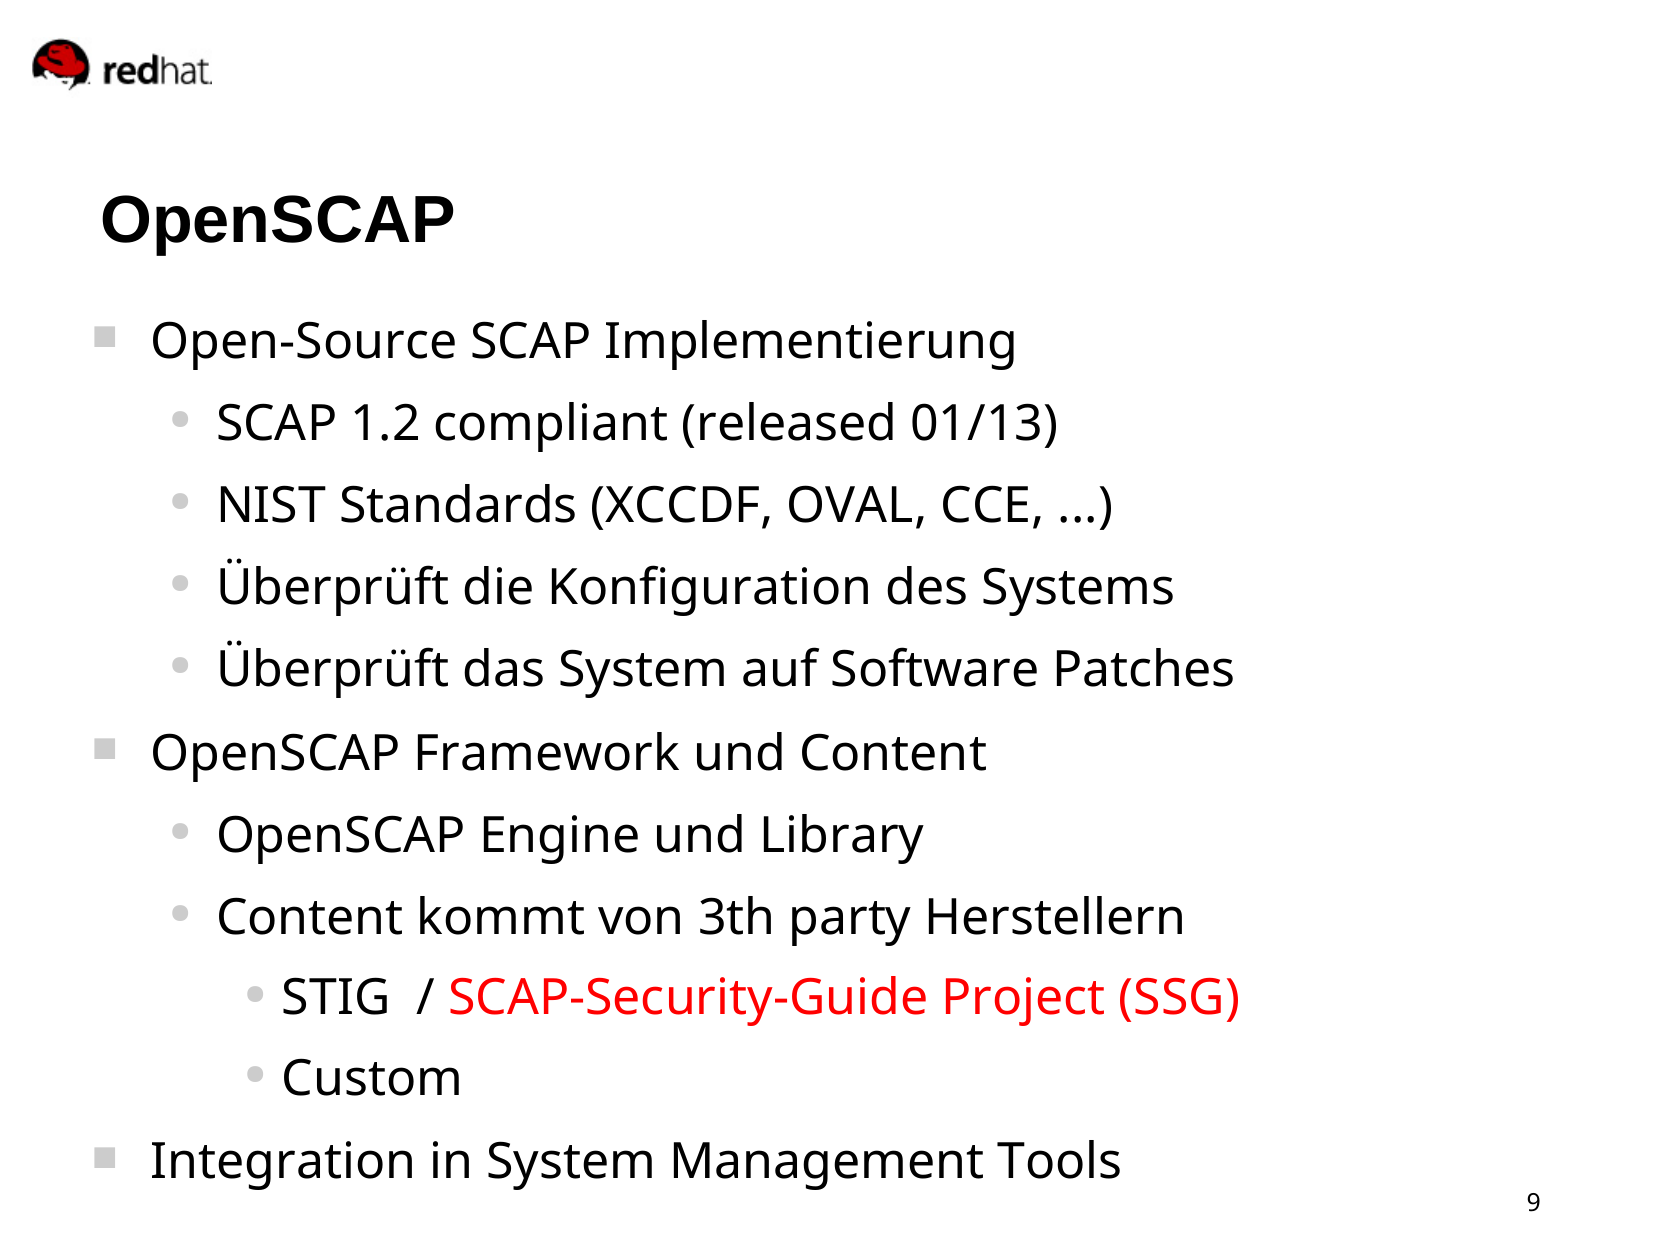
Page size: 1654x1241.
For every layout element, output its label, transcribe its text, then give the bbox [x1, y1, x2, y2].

picture [31, 37, 212, 98]
title OpenSCAP [100, 164, 1506, 275]
list Open-Source SCAP Implementierung SCAP 1.2 compliant (released 01/13) NIST Standards (XCCDF, OVAL, CCE, ...) Überprüft die Konfiguration des Systems Überprüft das System auf Software Patches OpenSCAP Framework und Content OpenSCAP Engine und Library Content kommt von 3th party Herstellern STIG / SCAP-Security-Guide Project (SSG) Custom Integration in System Management Tools [94, 304, 1500, 1217]
